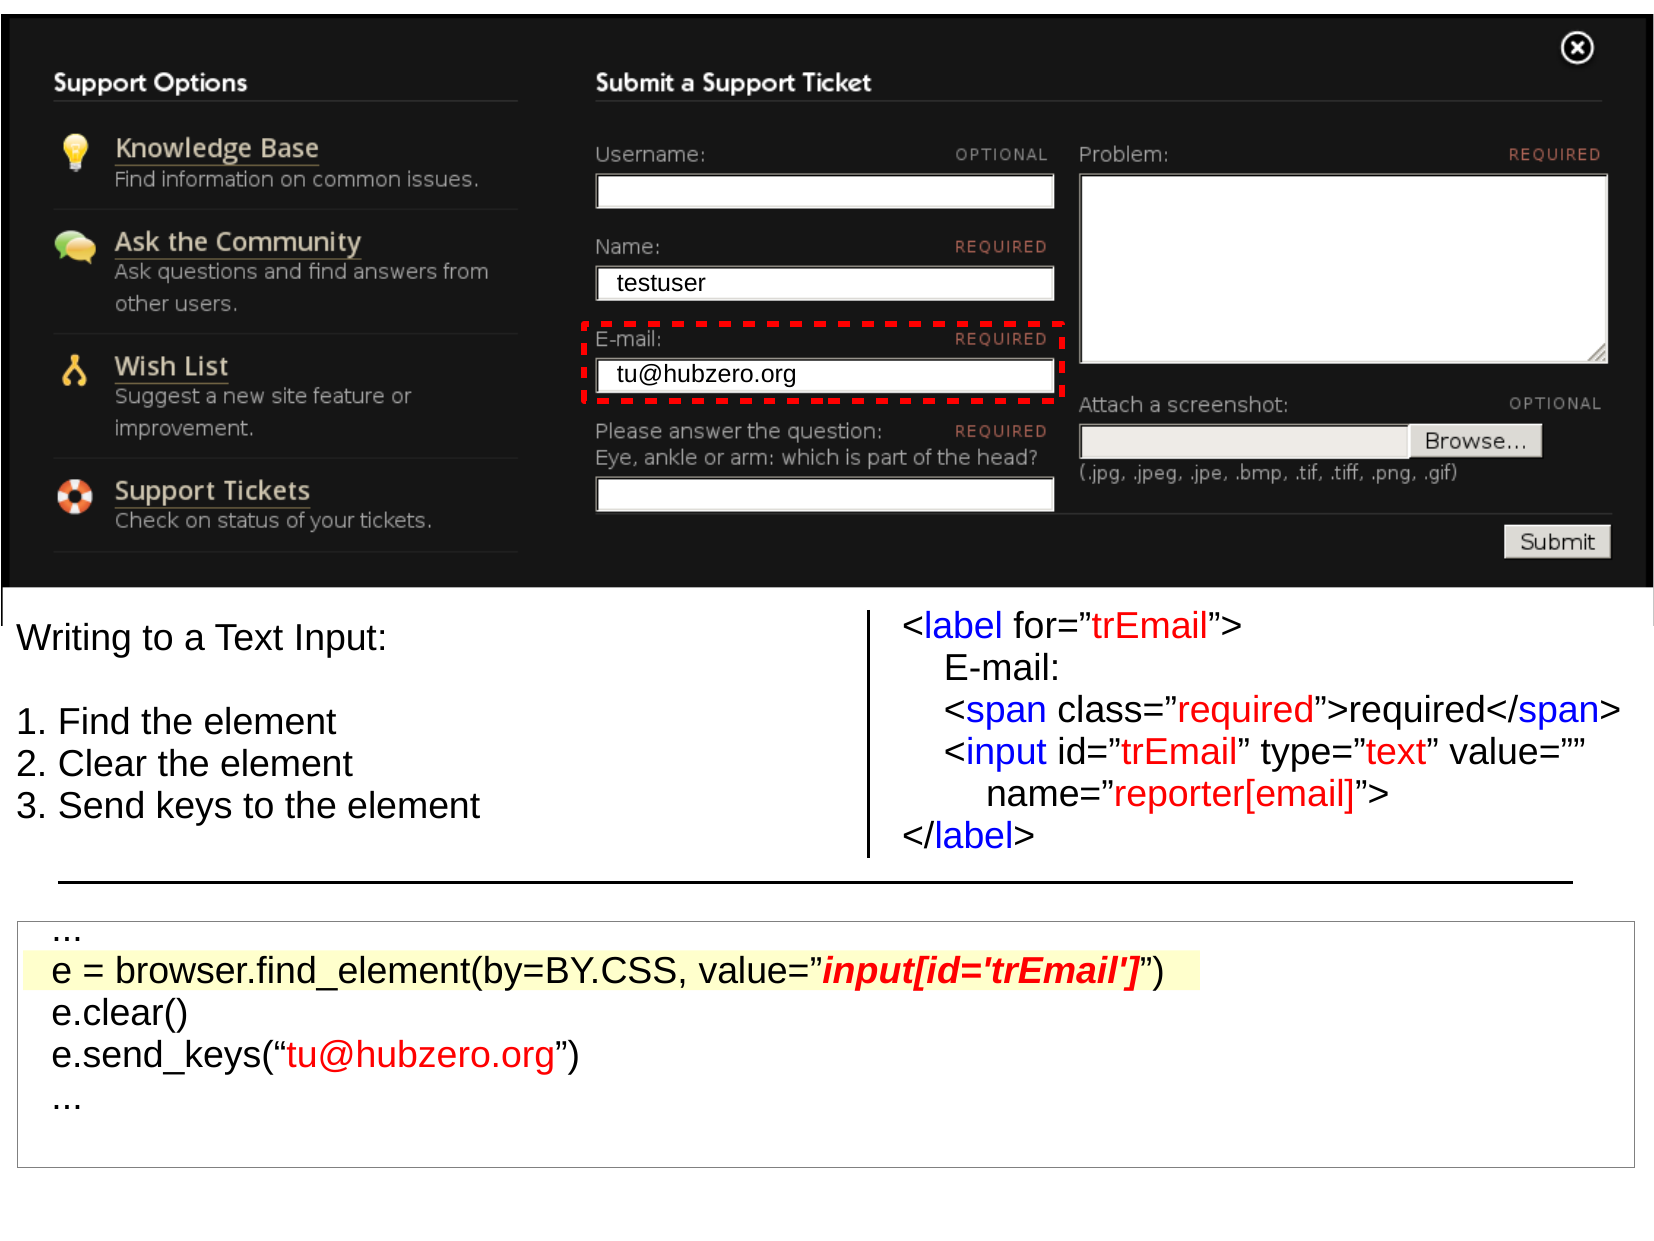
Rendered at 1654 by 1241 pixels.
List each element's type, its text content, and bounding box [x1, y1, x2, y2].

text_box Writing to a Text Input: 1. Find the element 2. Clear the element 3. Send keys to the element [1, 609, 495, 834]
text_box tu@hubzero.org [602, 352, 812, 396]
picture [1, 14, 1654, 609]
text_box testuser [602, 260, 722, 304]
text_box ... e = browser.find_element(by=BY.CSS, value=”input[id='trEmail']”) e.clear() e.send_keys(“tu@hubzero.org”) ... [36, 900, 1636, 1126]
text_box [2, 587, 1654, 1212]
text_box <label for=”trEmail”> E-mail: <span class=”required”>required</span> <input id=”trEmail” type=”text” value=”” name=”reporter[email]”> </label> [887, 597, 1637, 865]
